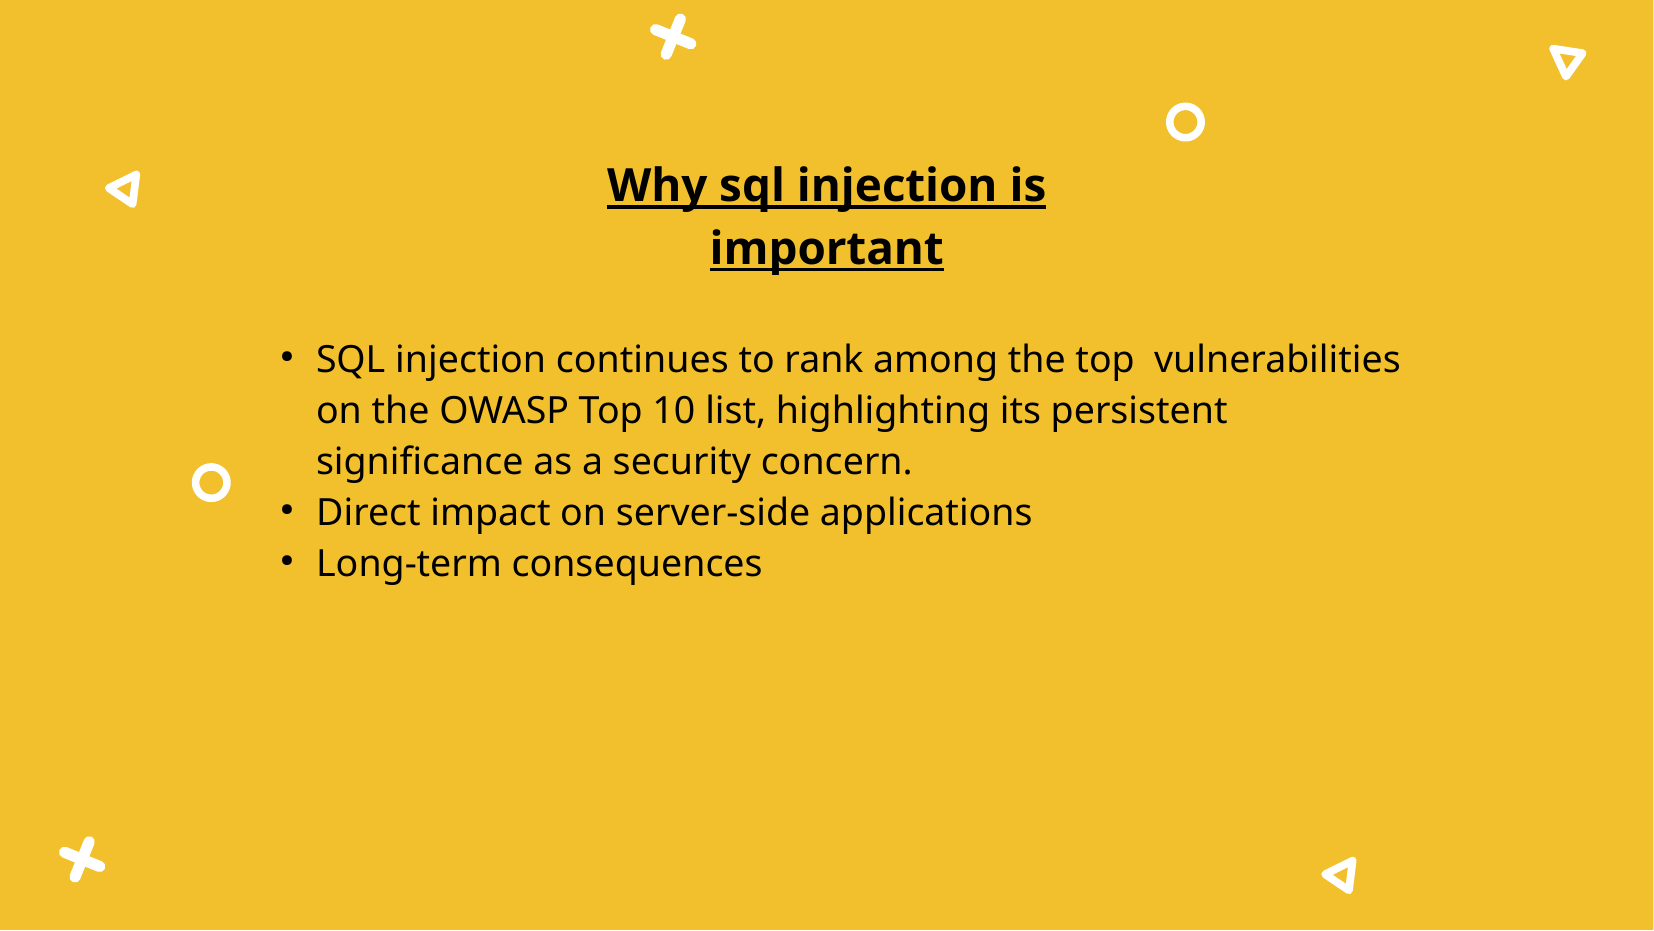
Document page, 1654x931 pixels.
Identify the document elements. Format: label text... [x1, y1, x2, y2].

text_box Why sql injection is important [516, 145, 1137, 213]
text_box SQL injection continues to rank among the top vulnerabilities on the OWASP Top 10 list, highlighting its persistent significance as a security concern. Direct impact on server-side applications Long-term consequences [265, 324, 1447, 557]
